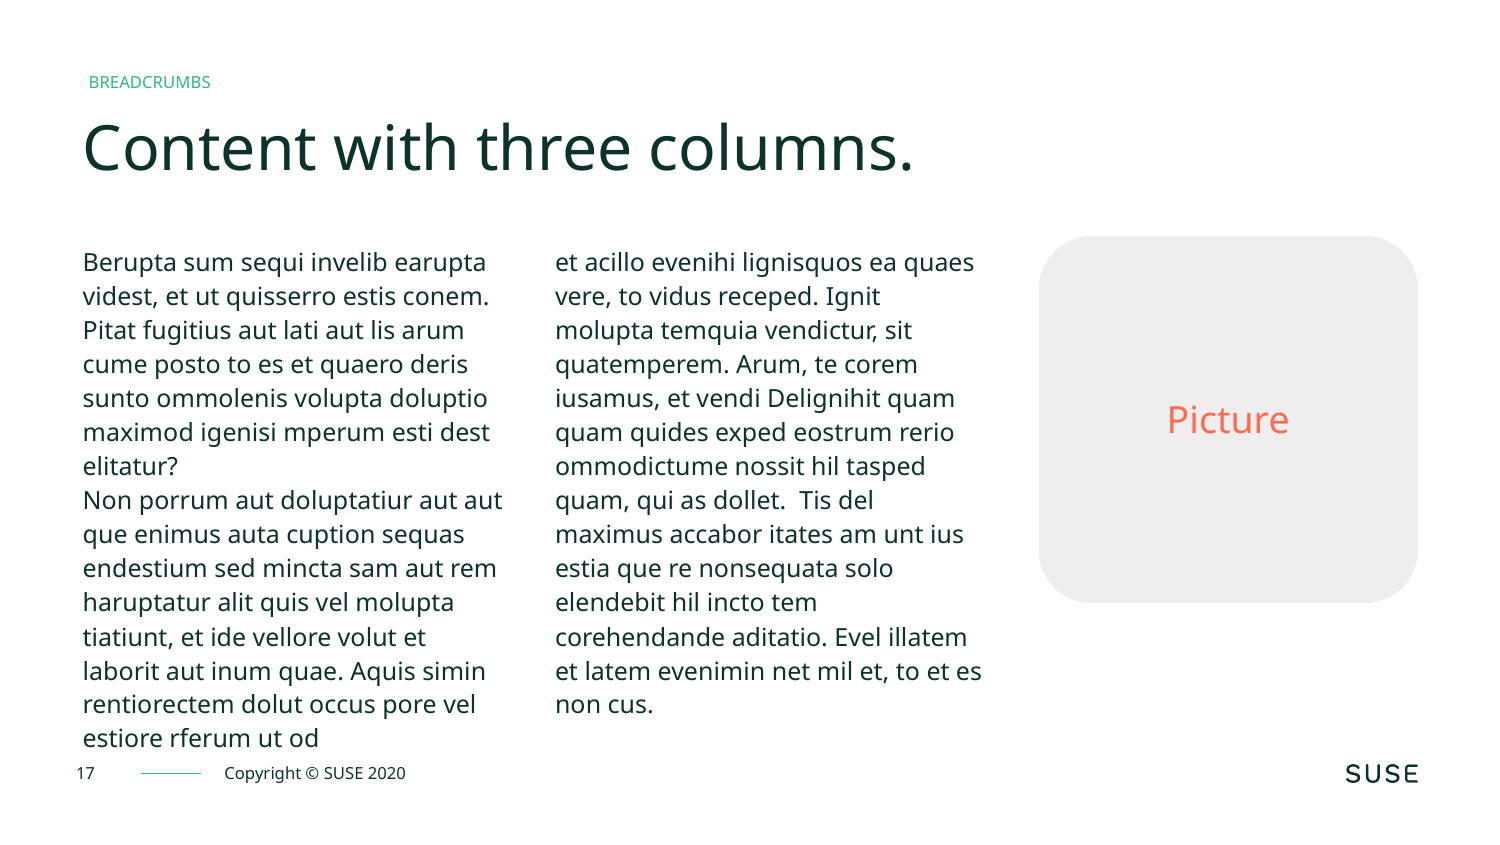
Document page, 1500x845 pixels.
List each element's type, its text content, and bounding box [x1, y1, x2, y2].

title BREADCRUMBS [88, 70, 296, 104]
picture [1346, 764, 1418, 783]
title et acillo evenihi lignisquos ea quaes vere, to vidus receped. Ignit molupta temquia vendictur, sit quatemperem. Arum, te corem iusamus, et vendi Delignihit quam quam quides exped eostrum rerio ommodictume nossit hil tasped quam, qui as dollet. Tis del maximus accabor itates am unt ius estia que re nonsequata solo elendebit hil incto tem corehendande aditatio. Evel illatem et latem evenimin net mil et, to et es non cus. [554, 245, 987, 732]
text_box Picture [1039, 236, 1418, 603]
title Content with three columns. [82, 103, 1453, 261]
title Berupta sum sequi invelib earupta videst, et ut quisserro estis conem. Pitat fugitius aut lati aut lis arum cume posto to es et quaero deris sunto ommolenis volupta doluptio maximod igenisi mperum esti dest elitatur? Non porrum aut doluptatiur aut aut que enimus auta cuption sequas endestium sed mincta sam aut rem haruptatur alit quis vel molupta tiatiunt, et ide vellore volut et laborit aut inum quae. Aquis simin rentiorectem dolut occus pore vel estiore rferum ut od [82, 245, 508, 732]
